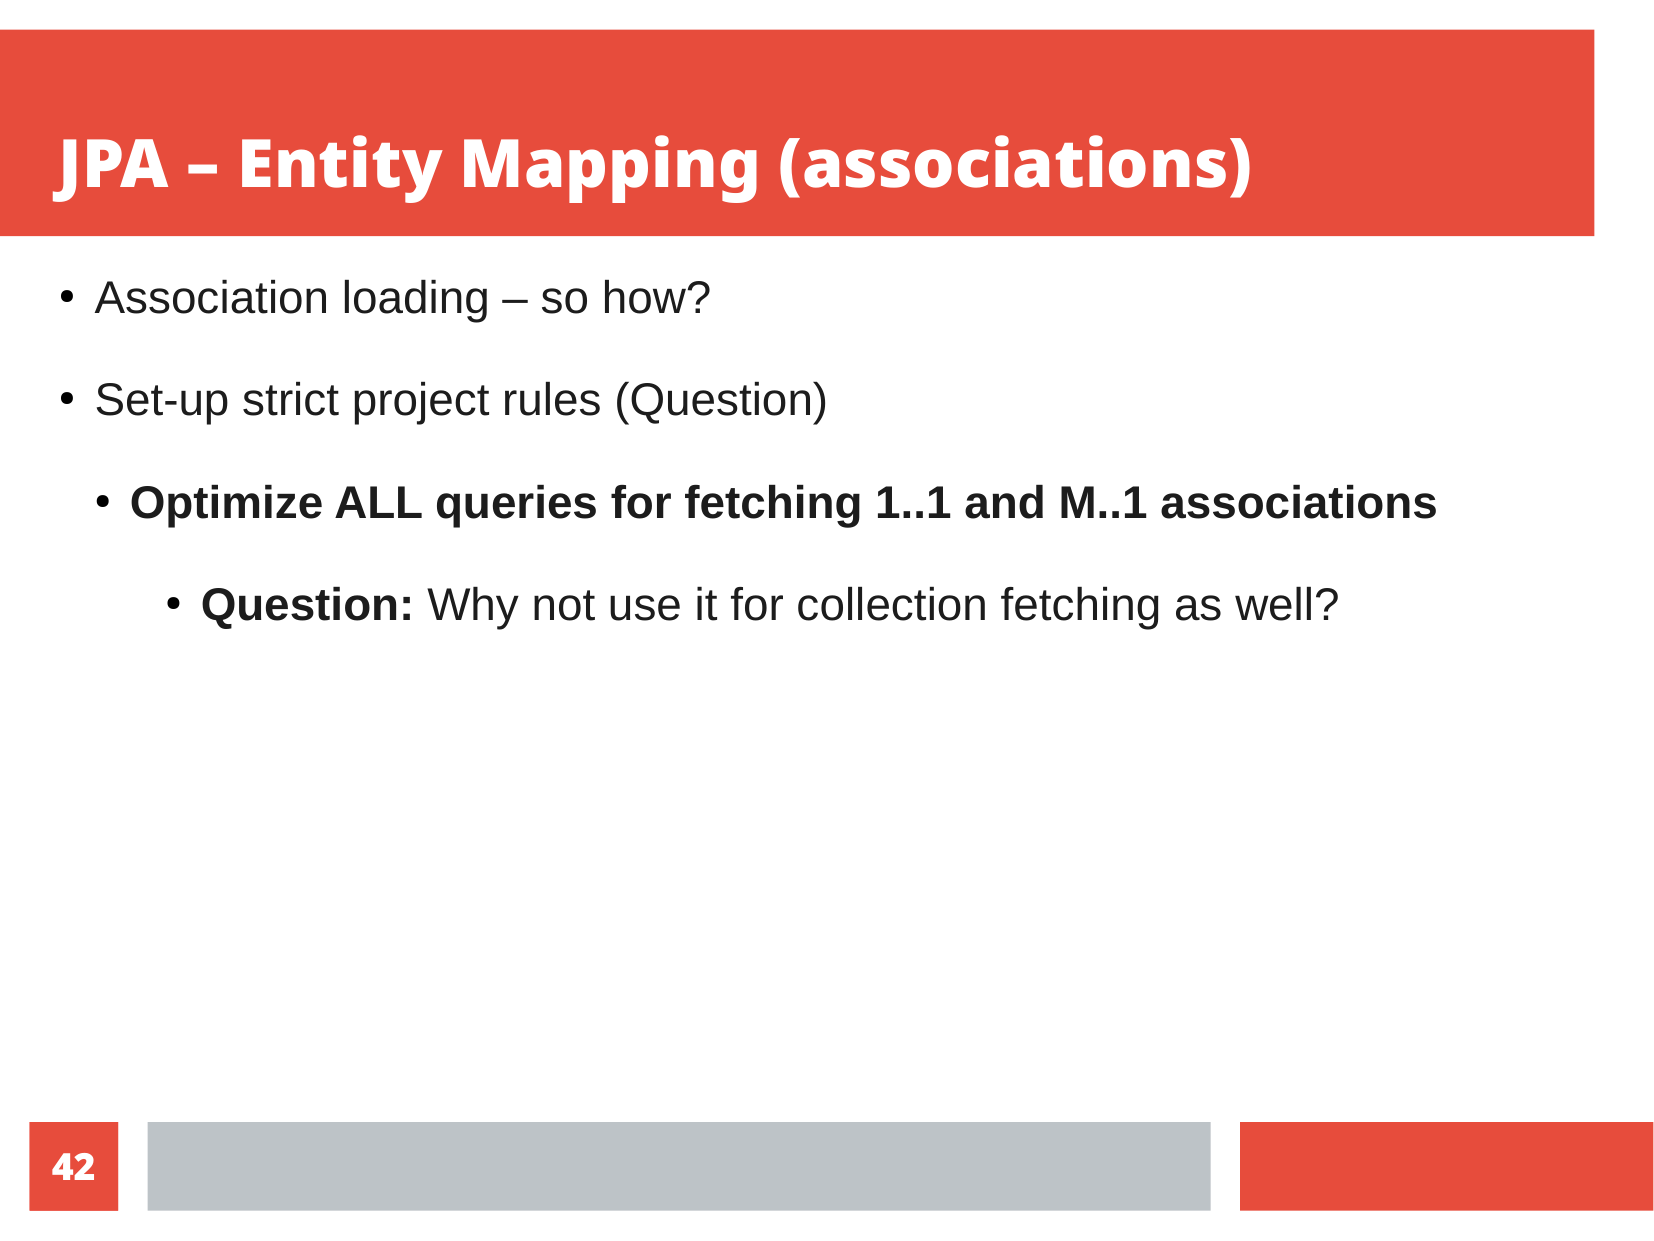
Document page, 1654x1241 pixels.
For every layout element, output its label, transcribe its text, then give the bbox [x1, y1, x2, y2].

title JPA – Entity Mapping (associations) [59, 59, 1595, 207]
subtitle Association loading – so how? Set-up strict project rules (Question) Optimize ALL queries for fetching 1..1 and M..1 associations Question: Why not use it for collection fetching as well? [59, 271, 1595, 1040]
